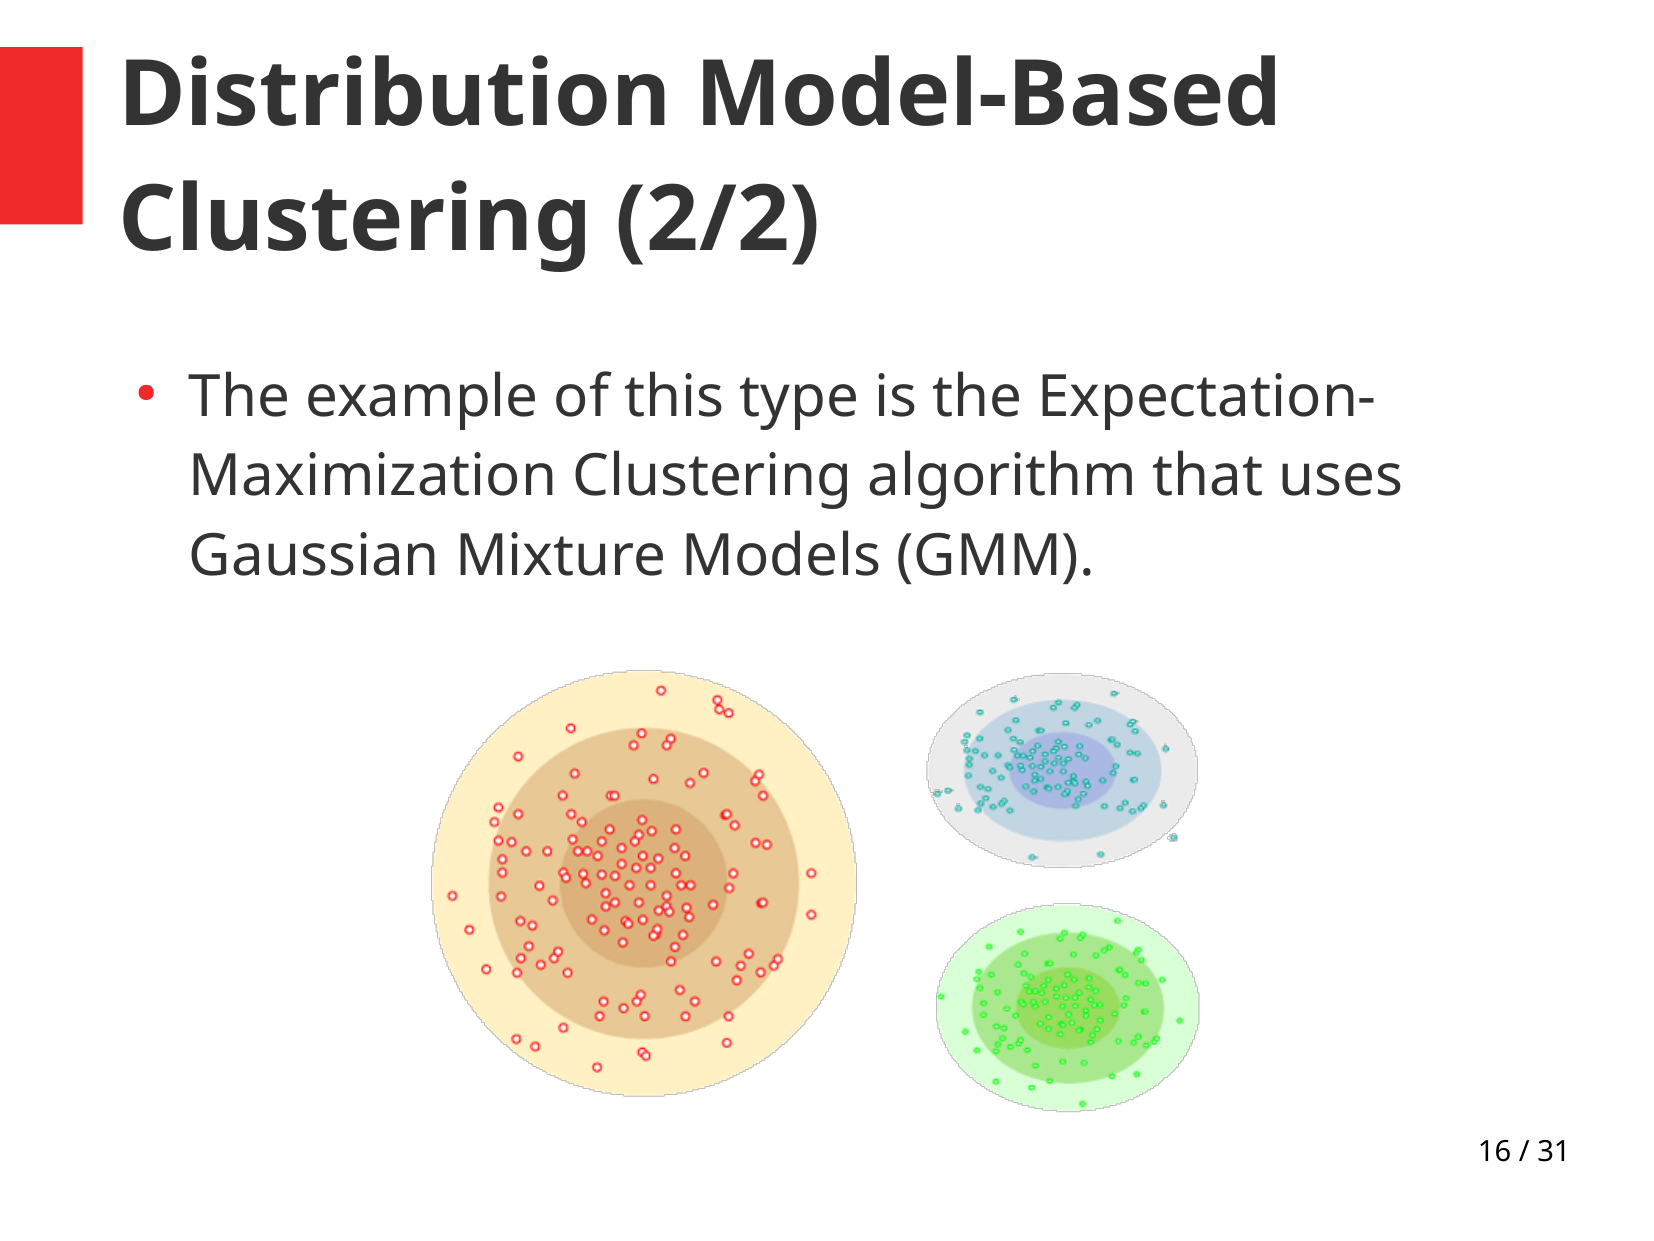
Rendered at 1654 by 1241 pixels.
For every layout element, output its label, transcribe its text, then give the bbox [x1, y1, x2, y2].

title Distribution Model-Based Clustering (2/2) [118, 28, 1571, 278]
list The example of this type is the Expectation-Maximization Clustering algorithm that uses Gaussian Mixture Models (GMM). [118, 354, 1536, 1074]
picture [366, 627, 1304, 1134]
